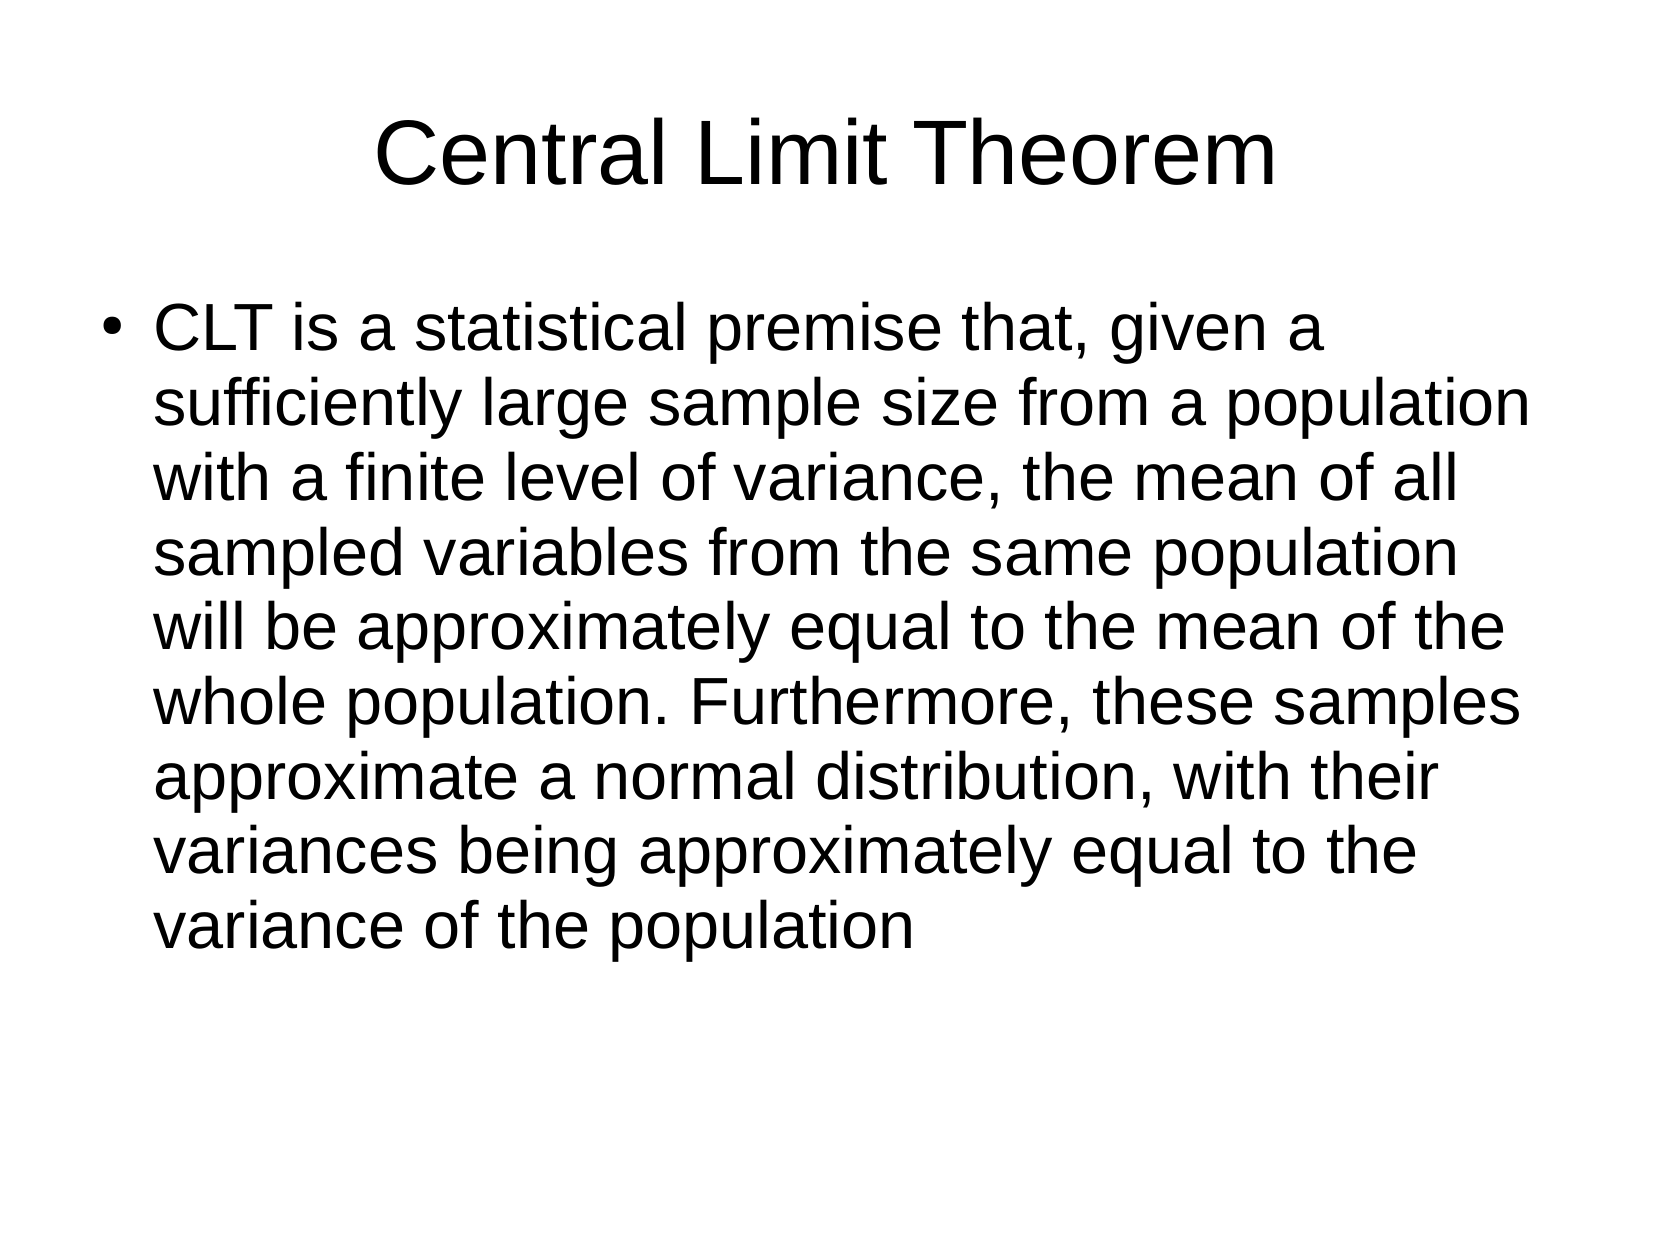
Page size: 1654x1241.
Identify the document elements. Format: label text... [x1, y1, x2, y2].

title Central Limit Theorem [82, 49, 1571, 257]
list CLT is a statistical premise that, given a sufficiently large sample size from a population with a finite level of variance, the mean of all sampled variables from the same population will be approximately equal to the mean of the whole population. Furthermore, these samples approximate a normal distribution, with their variances being approximately equal to the variance of the population [82, 290, 1571, 1010]
